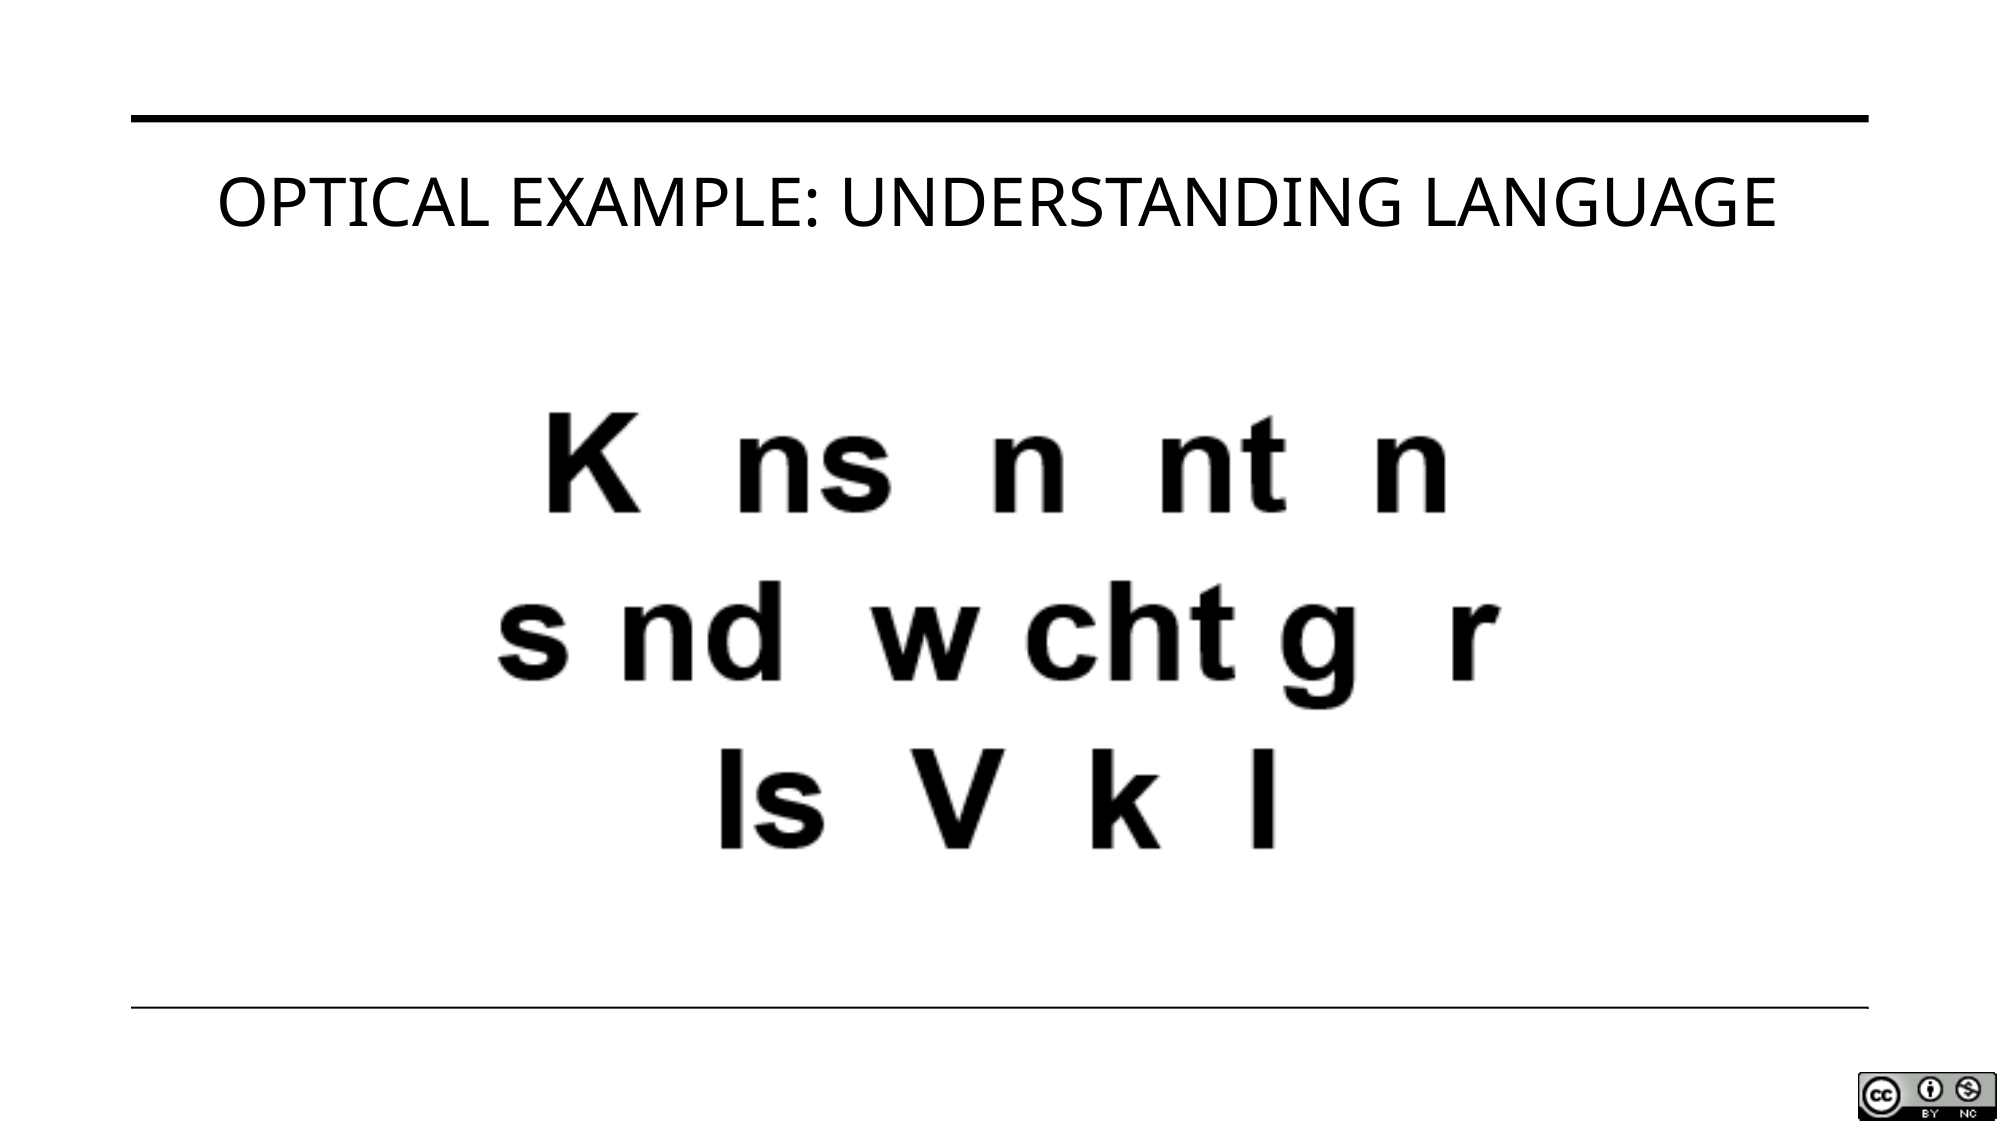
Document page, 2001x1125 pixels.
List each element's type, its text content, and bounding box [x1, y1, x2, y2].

picture [459, 385, 1541, 921]
title OPTICAL EXAMPLE: UNDERSTANDING LANGUAGE [126, 151, 1869, 267]
picture [1858, 1072, 1997, 1121]
